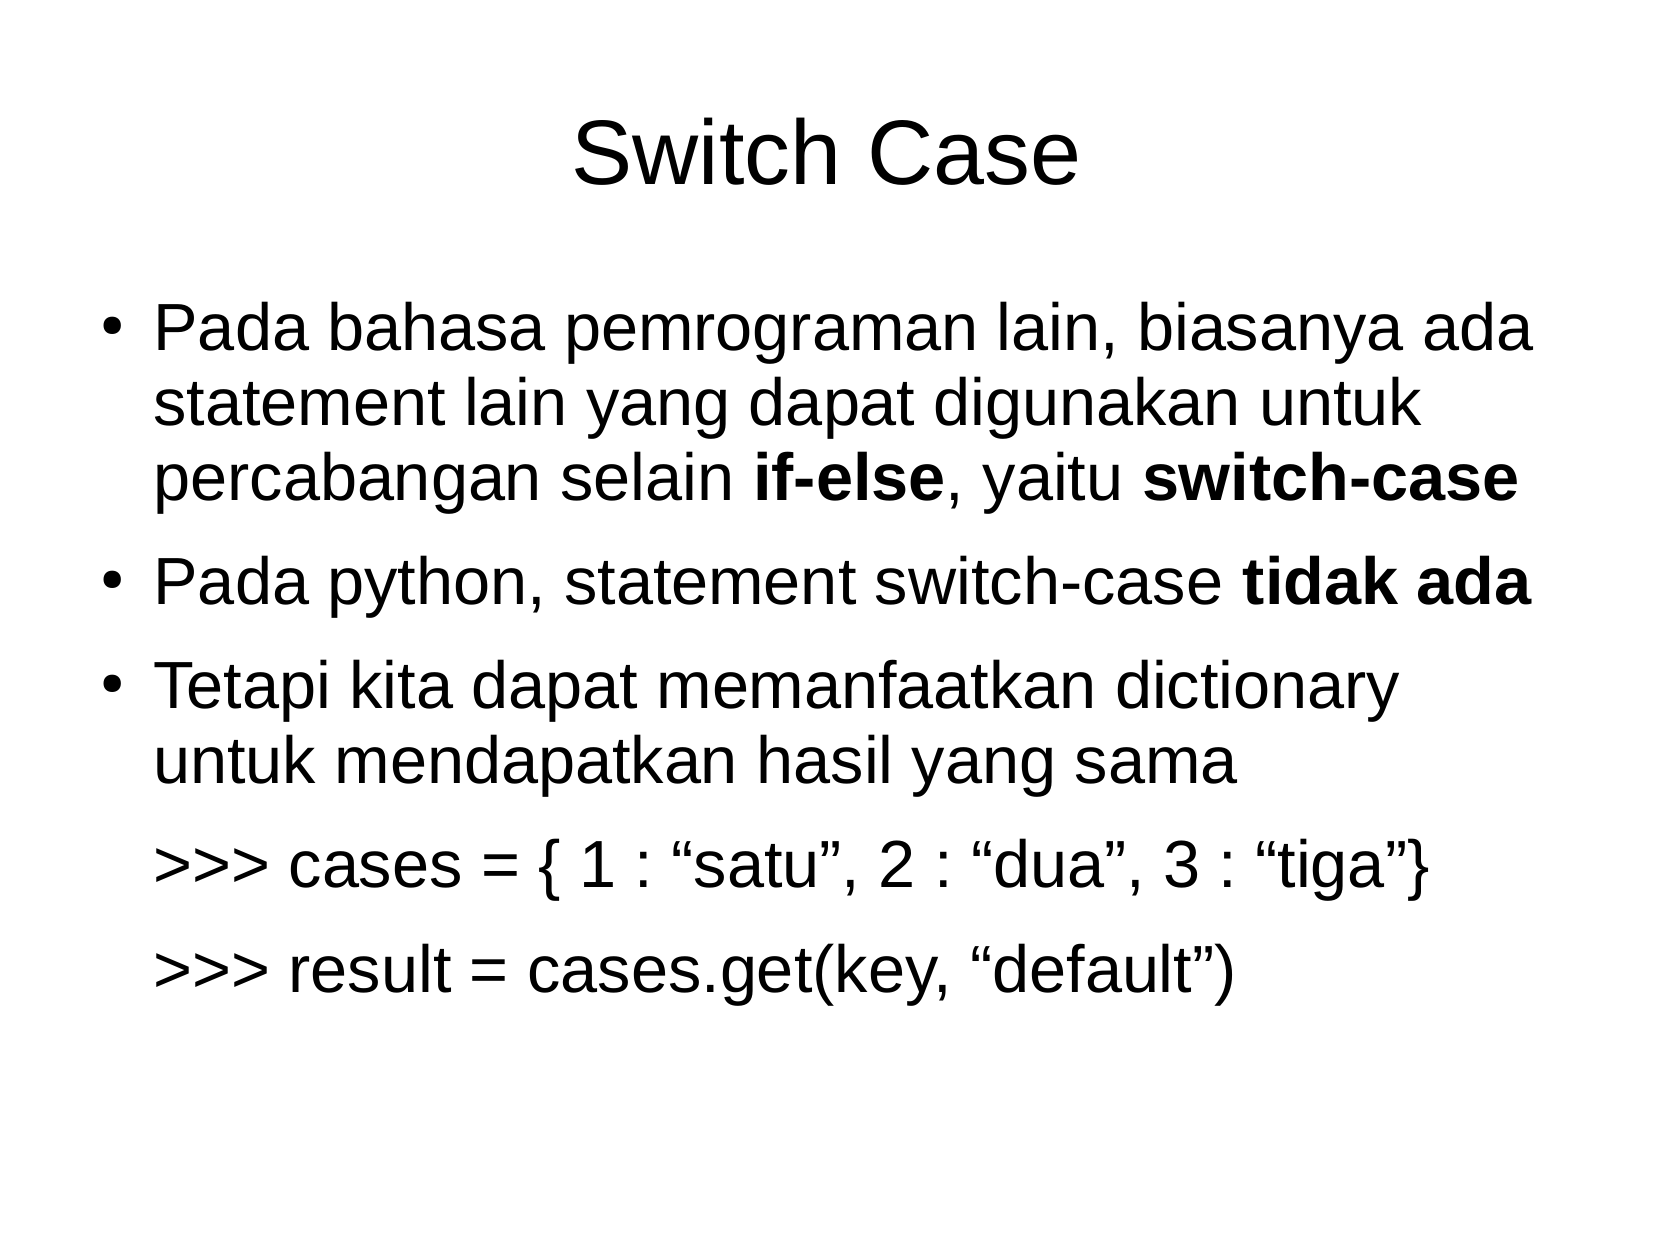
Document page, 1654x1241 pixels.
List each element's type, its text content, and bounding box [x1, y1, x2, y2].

list Pada bahasa pemrograman lain, biasanya ada statement lain yang dapat digunakan untuk percabangan selain if-else, yaitu switch-case Pada python, statement switch-case tidak ada Tetapi kita dapat memanfaatkan dictionary untuk mendapatkan hasil yang sama >>> cases = { 1 : “satu”, 2 : “dua”, 3 : “tiga”} >>> result = cases.get(key, “default”) [82, 290, 1571, 1010]
title Switch Case [82, 49, 1571, 257]
